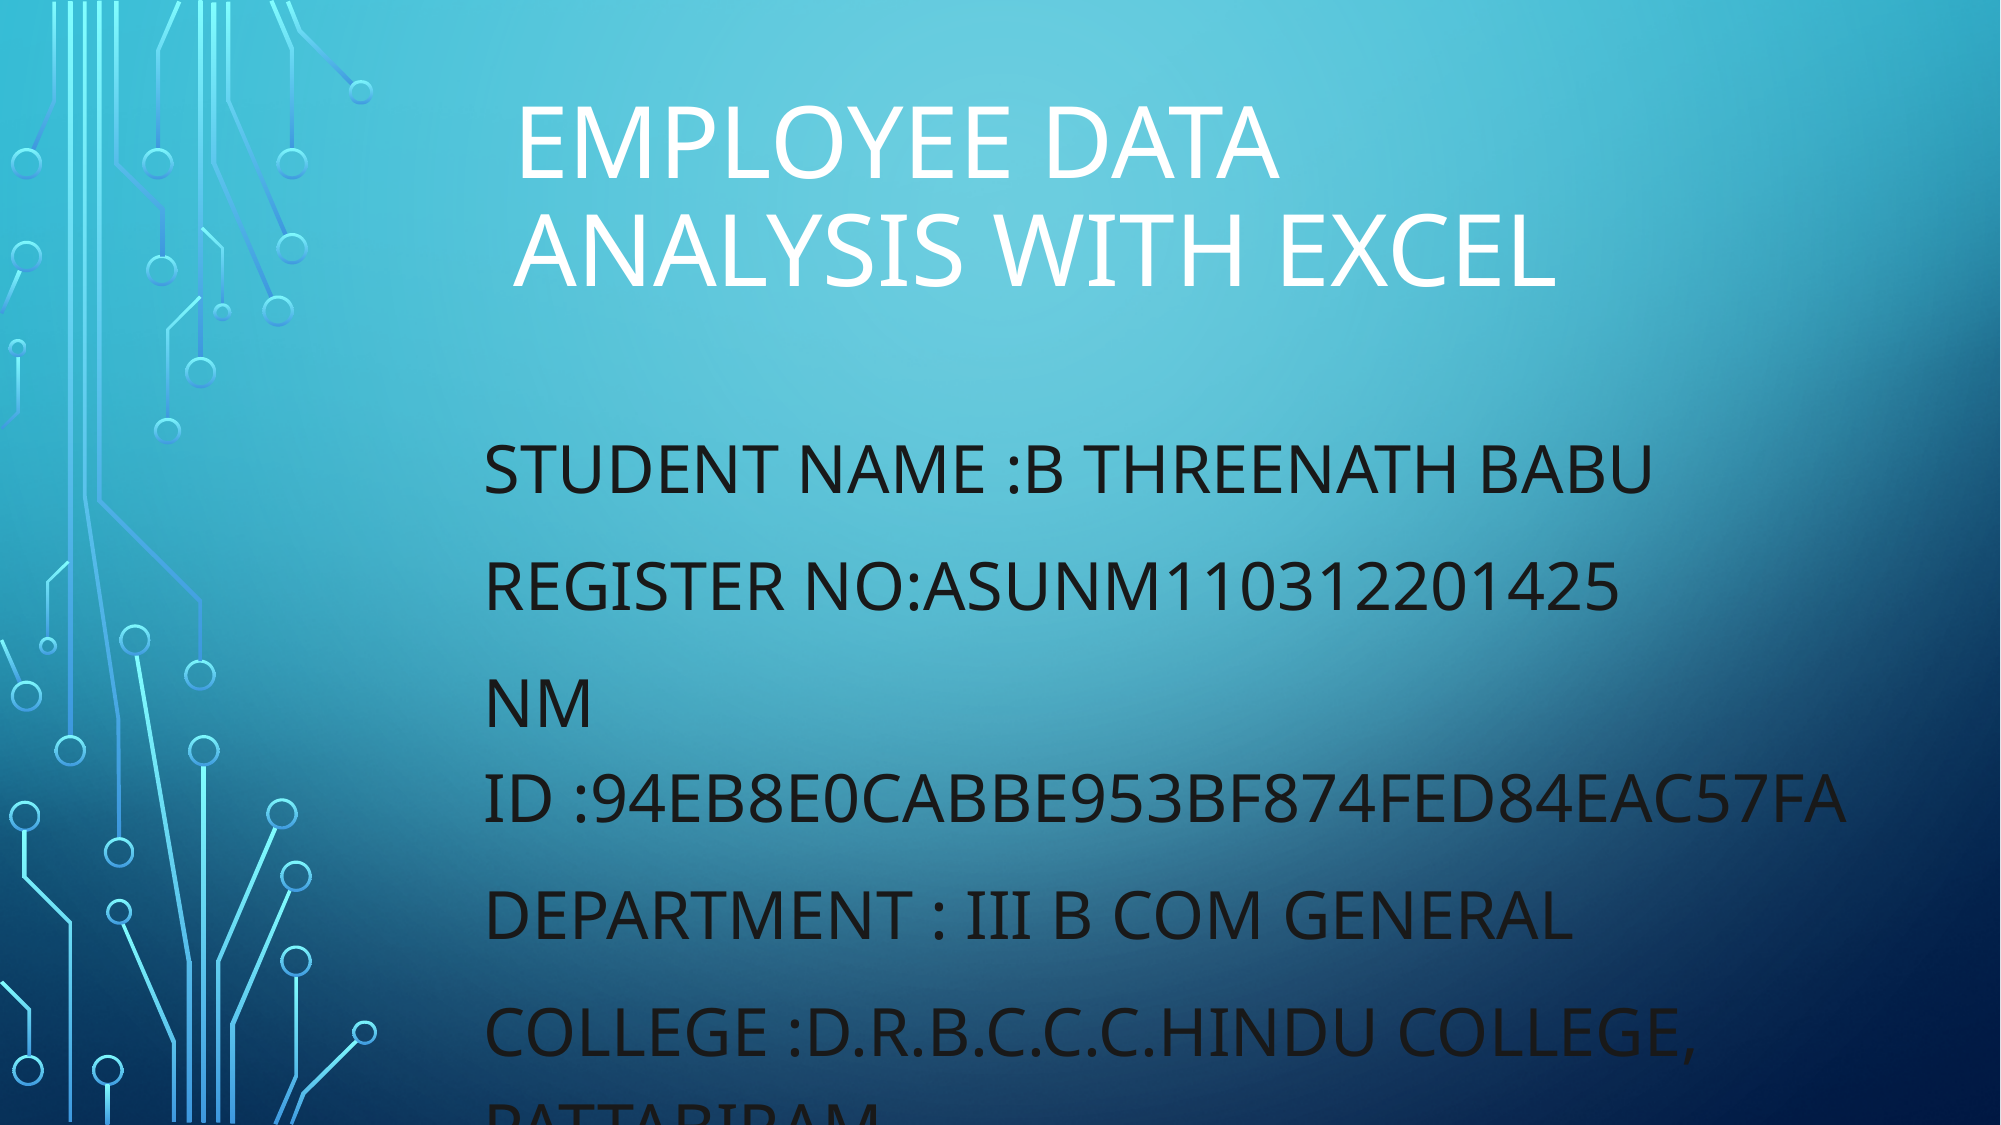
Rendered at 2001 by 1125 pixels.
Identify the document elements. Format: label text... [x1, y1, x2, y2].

subtitle STUDENT NAME :B THREENATH BABU REGISTER NO:asunm110312201425 NM ID :94EB8E0CABBE953BF874FED84EAC57FA DEPARTMENT : Iii B COM GENERAL COLLEGE :D.R.B.C.C.C.HINDU COLLEGE, PATTABIRAM [468, 403, 1912, 1082]
title EMPLOYEE DATA ANALYSIS WITH EXCEL [498, 43, 1751, 316]
